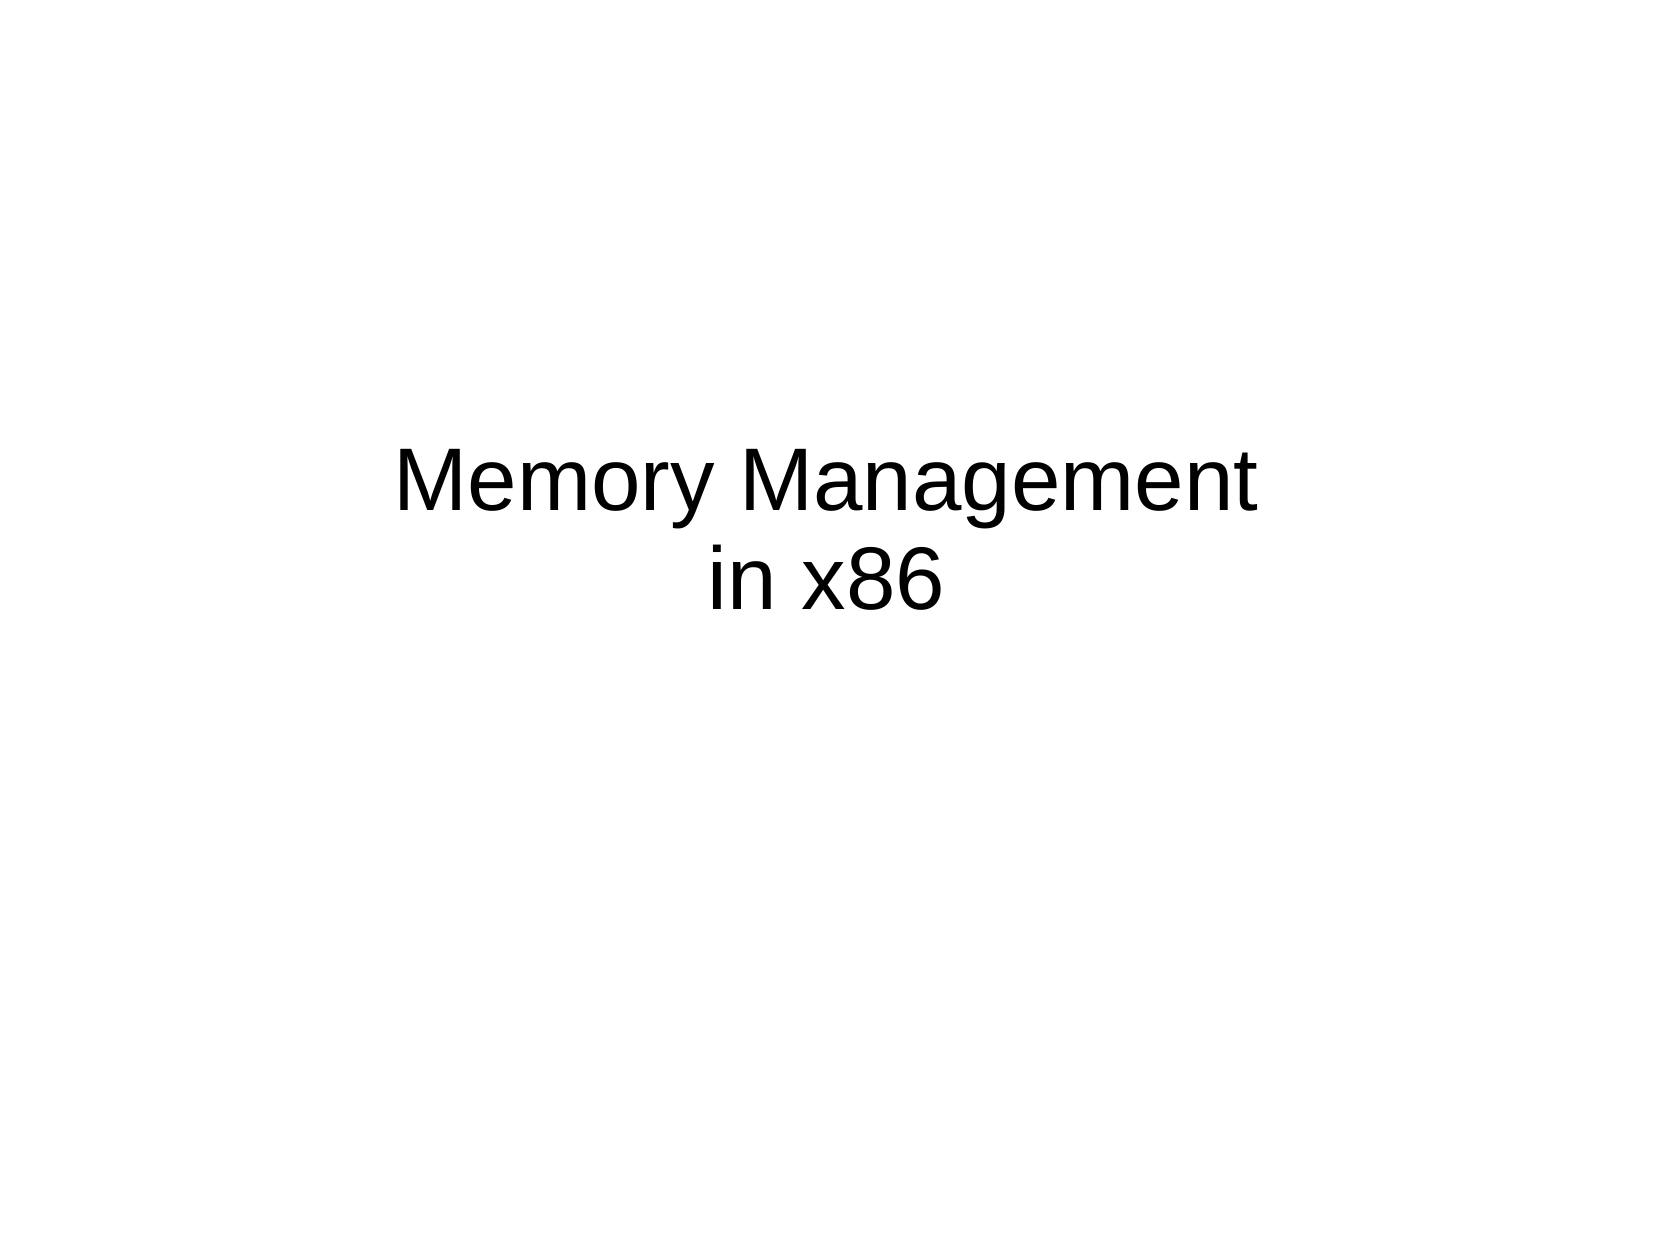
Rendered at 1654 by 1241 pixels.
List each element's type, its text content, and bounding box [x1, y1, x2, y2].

subtitle Memory Management in x86 [82, 49, 1571, 1010]
